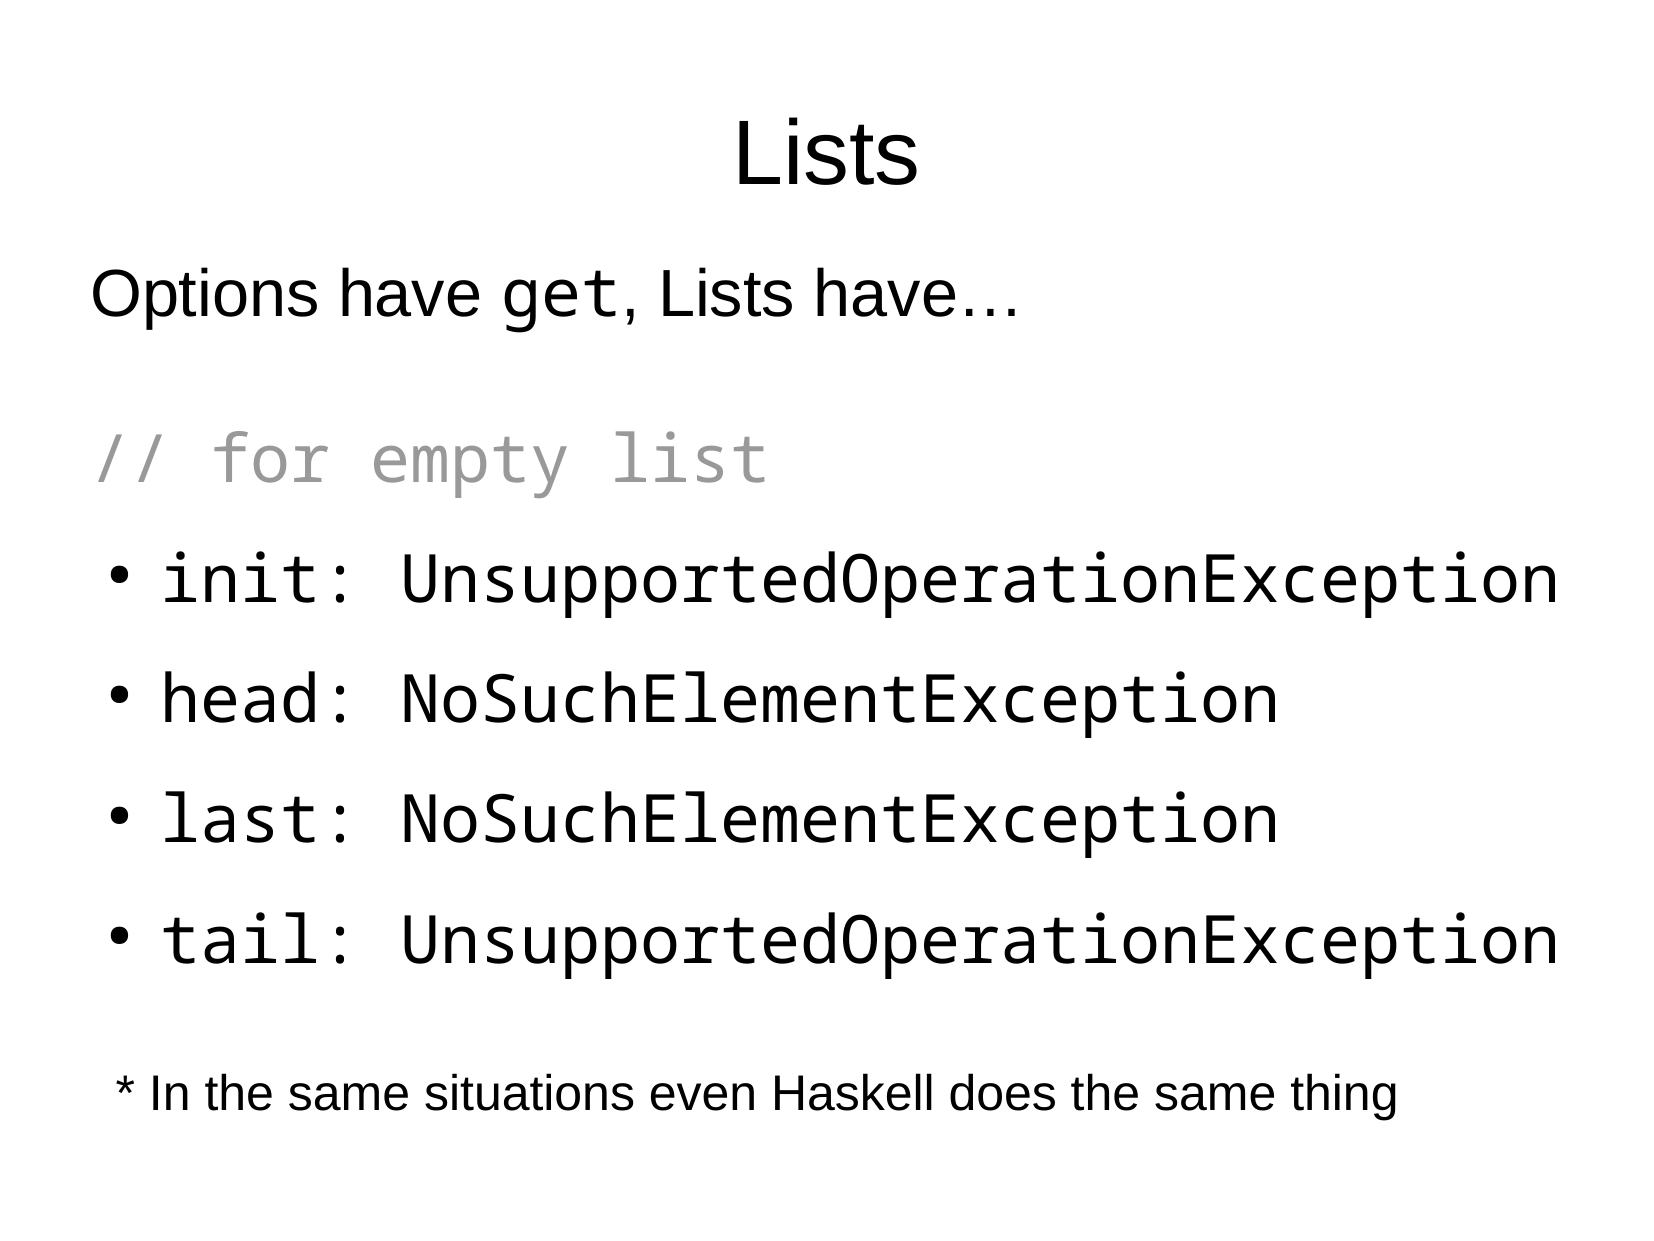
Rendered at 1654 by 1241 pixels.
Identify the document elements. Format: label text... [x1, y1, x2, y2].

text_box * In the same situations even Haskell does the same thing [100, 1057, 1561, 1129]
title Lists [82, 49, 1571, 257]
list Options have get, Lists have… // for empty list init: UnsupportedOperationException head: NoSuchElementException last: NoSuchElementException tail: UnsupportedOperationException [89, 245, 1578, 1111]
